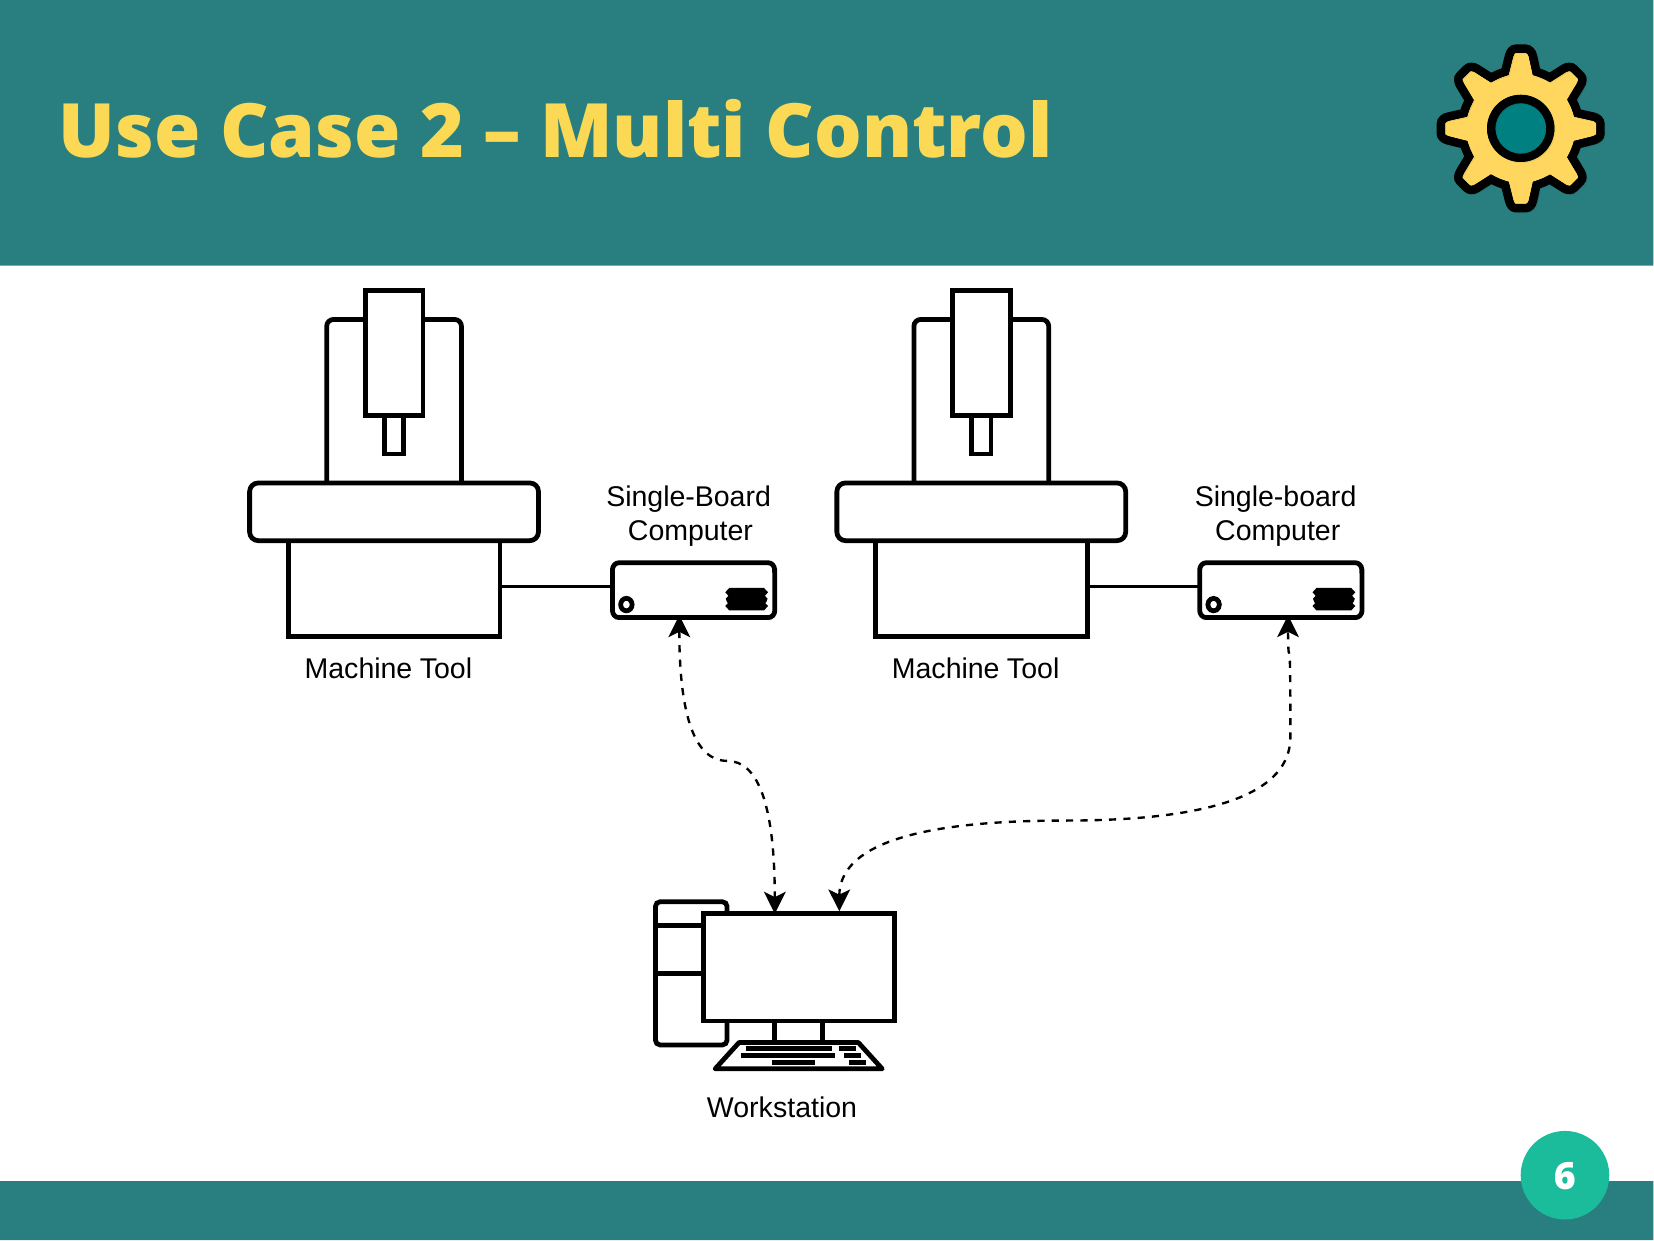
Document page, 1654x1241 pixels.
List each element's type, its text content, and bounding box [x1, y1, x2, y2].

title Use Case 2 – Multi Control [59, 49, 1595, 207]
picture [242, 283, 1453, 1139]
